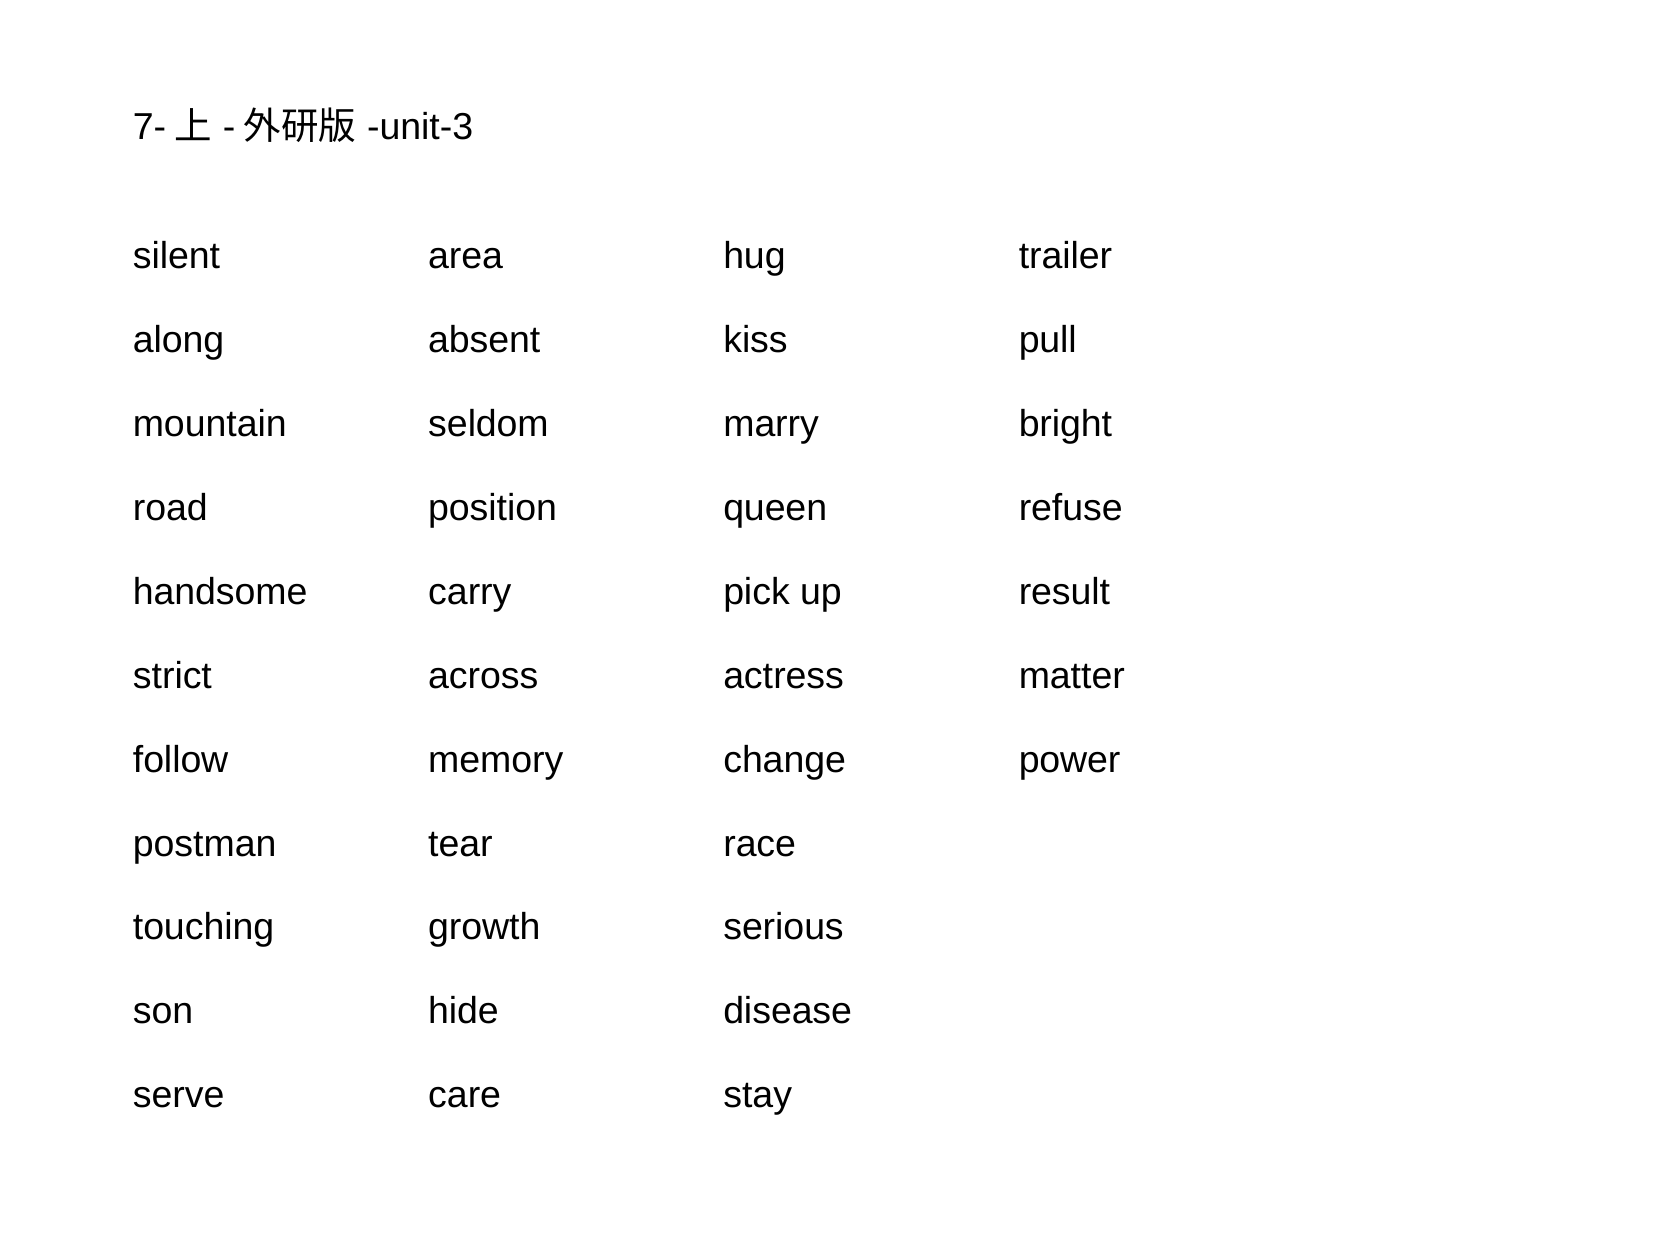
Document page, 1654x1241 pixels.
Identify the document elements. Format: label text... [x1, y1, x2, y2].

text_box 7-上-外研版-unit-3 silent area hug trailer along absent kiss pull mountain seldom marry bright road position queen refuse handsome carry pick up result strict across actress matter follow memory change power postman tear race touching growth serious son hide disease serve care stay [118, 88, 1506, 1152]
